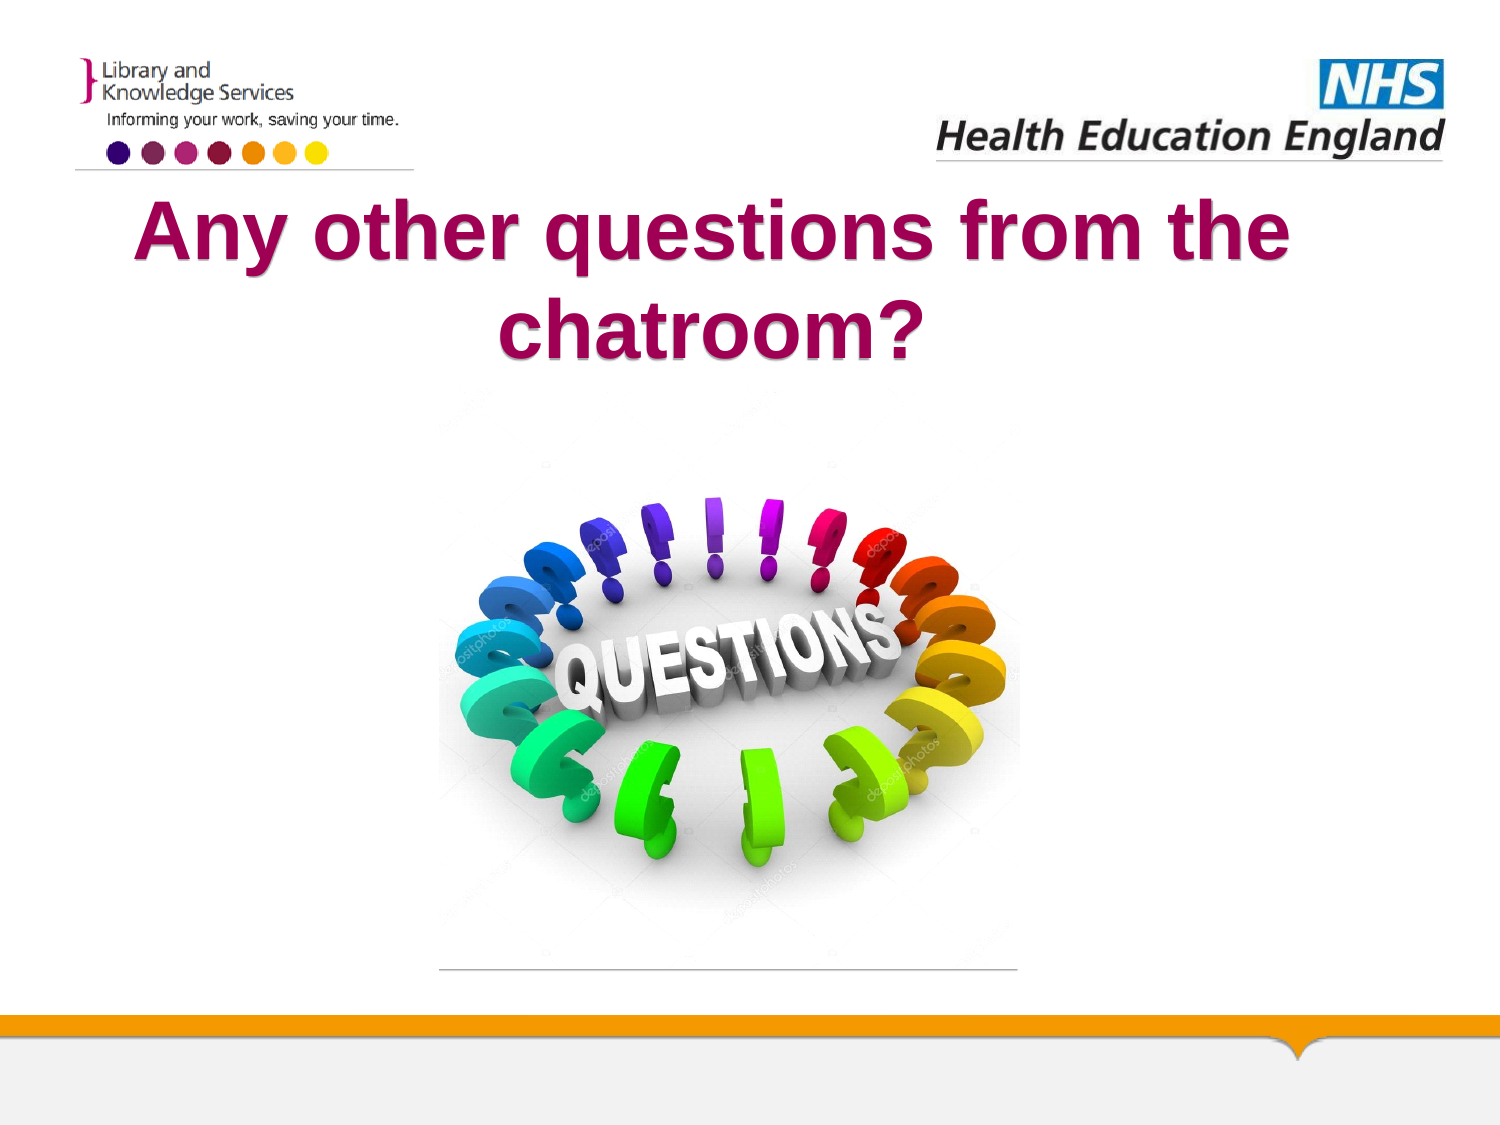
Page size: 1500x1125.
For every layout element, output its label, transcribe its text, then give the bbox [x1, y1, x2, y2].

picture [439, 388, 1021, 970]
picture [75, 54, 416, 169]
title Any other questions from the chatroom? [75, 168, 1351, 280]
